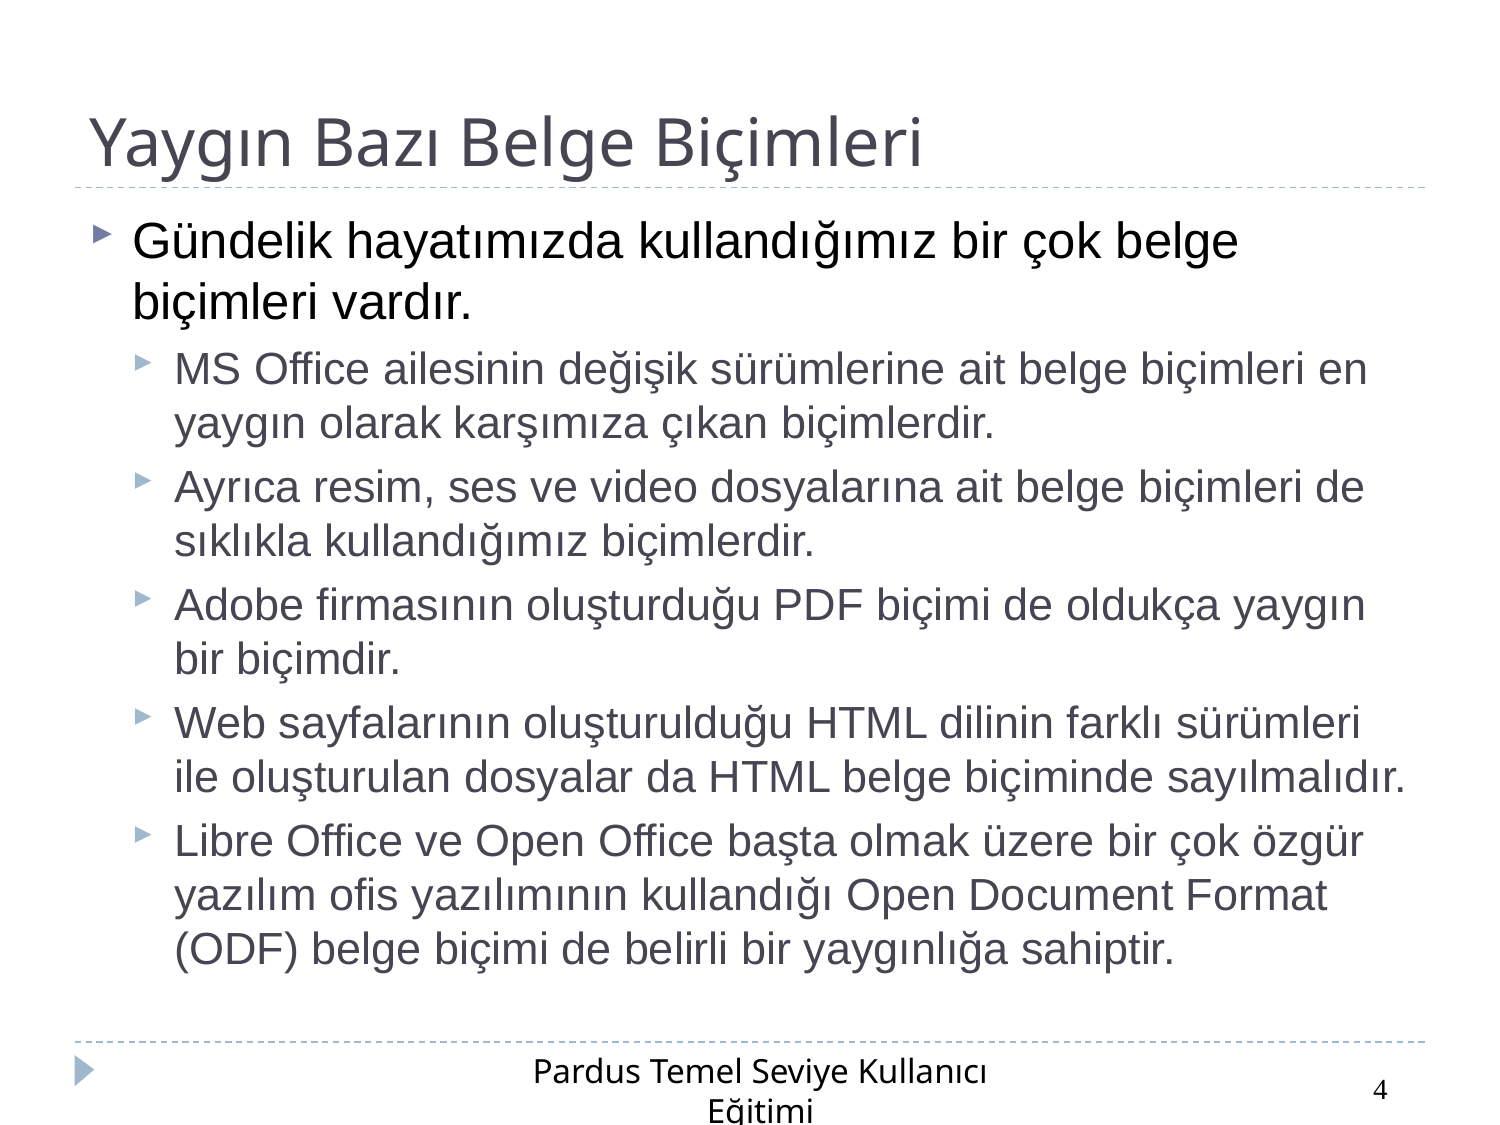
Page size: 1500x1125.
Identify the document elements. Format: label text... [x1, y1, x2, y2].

list Gündelik hayatımızda kullandığımız bir çok belge biçimleri vardır. MS Office ailesinin değişik sürümlerine ait belge biçimleri en yaygın olarak karşımıza çıkan biçimlerdir. Ayrıca resim, ses ve video dosyalarına ait belge biçimleri de sıklıkla kullandığımız biçimlerdir. Adobe firmasının oluşturduğu PDF biçimi de oldukça yaygın bir biçimdir. Web sayfalarının oluşturulduğu HTML dilinin farklı sürümleri ile oluşturulan dosyalar da HTML belge biçiminde sayılmalıdır. Libre Office ve Open Office başta olmak üzere bir çok özgür yazılım ofis yazılımının kullandığı Open Document Format (ODF) belge biçimi de belirli bir yaygınlığa sahiptir. [75, 200, 1425, 1010]
title Yaygın Bazı Belge Biçimleri [75, 24, 1425, 188]
